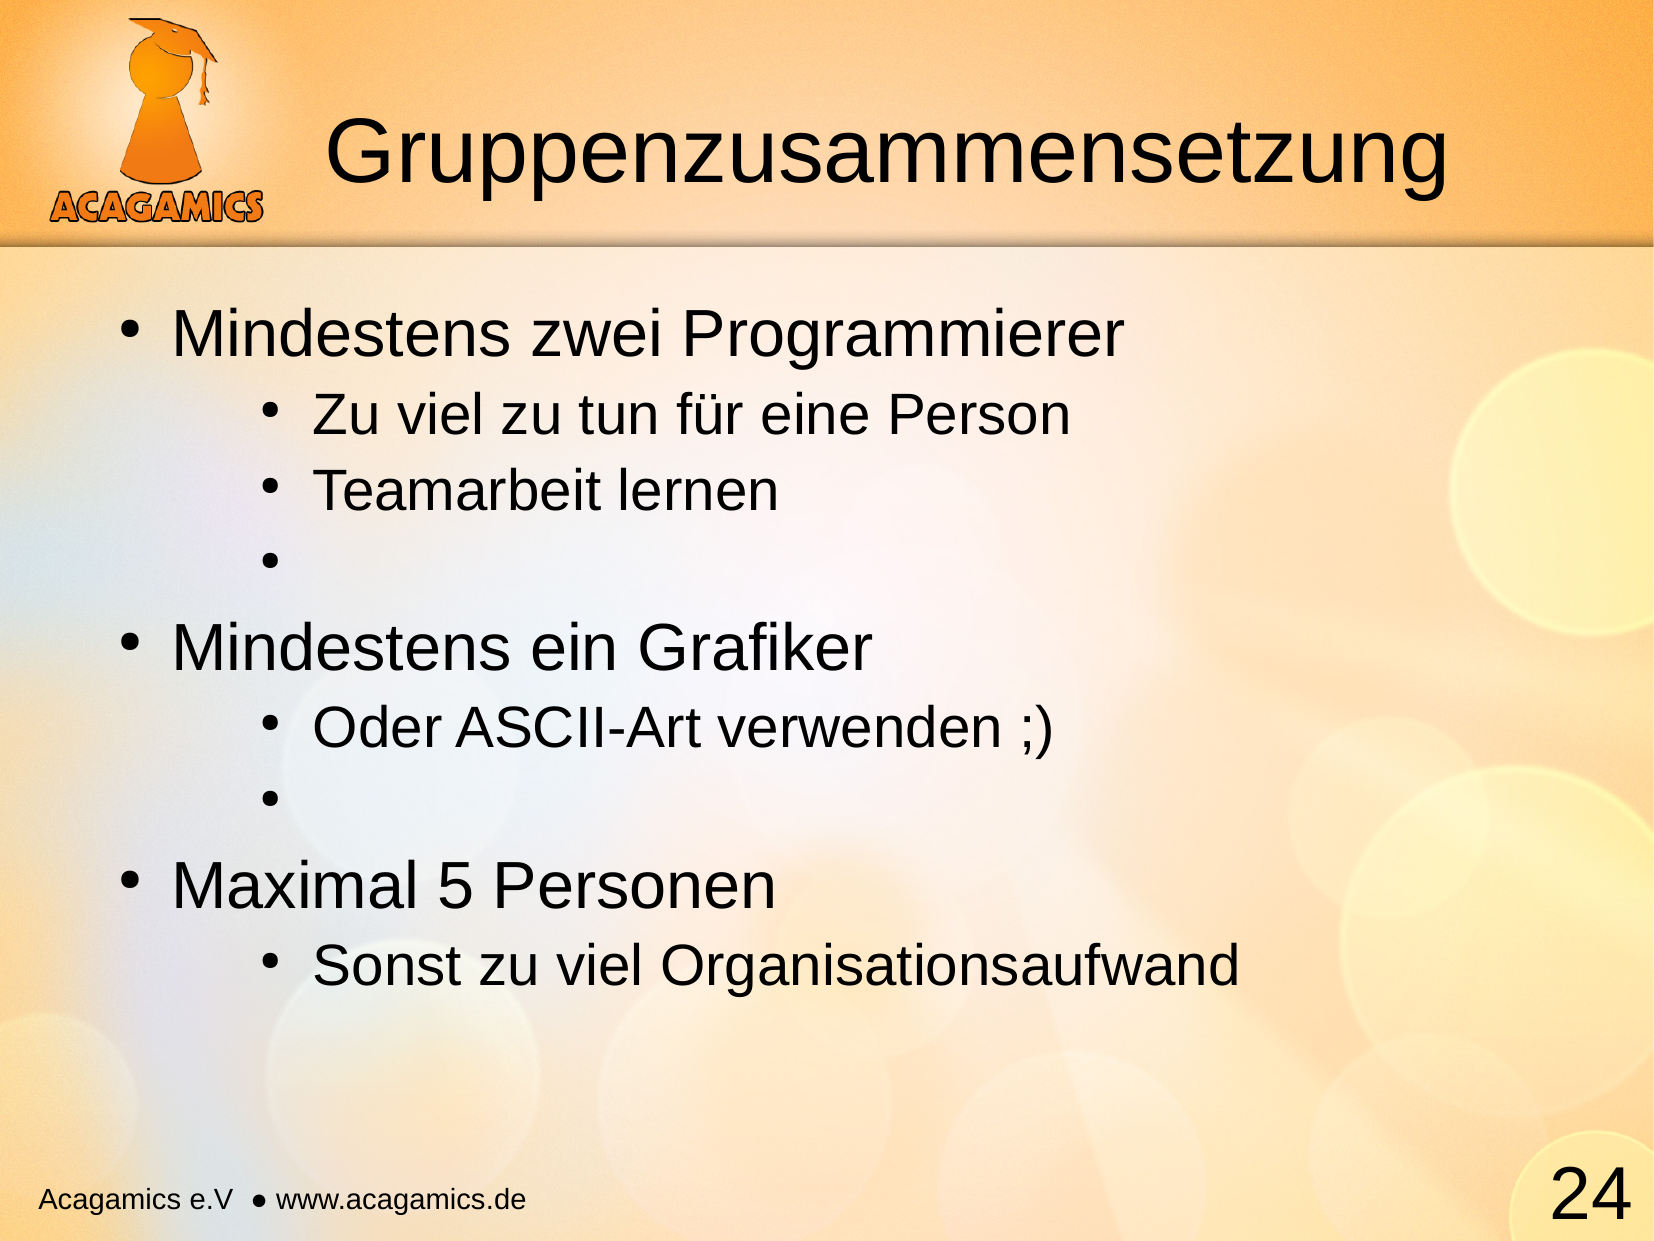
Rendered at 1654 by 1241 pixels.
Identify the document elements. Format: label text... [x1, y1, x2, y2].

list Mindestens zwei Programmierer Zu viel zu tun für eine Person Teamarbeit lernen Mindestens ein Grafiker Oder ASCII-Art verwenden ;) Maximal 5 Personen Sonst zu viel Organisationsaufwand [82, 290, 1571, 1109]
title Gruppenzusammensetzung [324, 76, 1571, 216]
text_box [1517, 1151, 1654, 1241]
